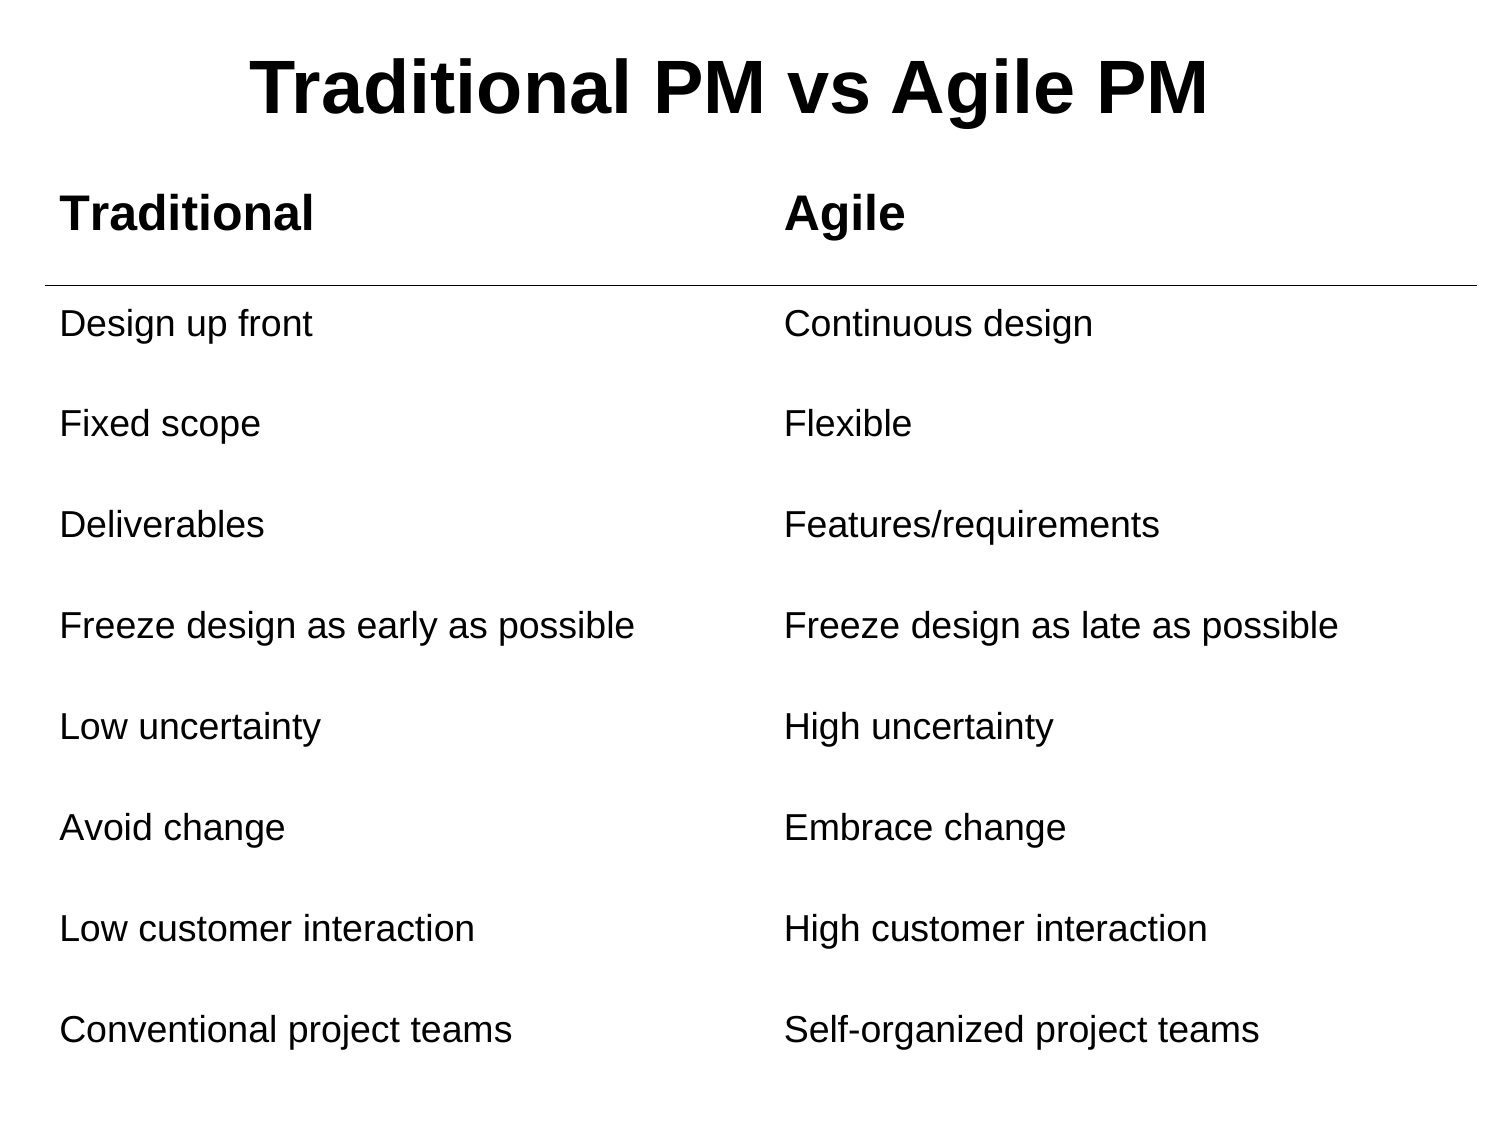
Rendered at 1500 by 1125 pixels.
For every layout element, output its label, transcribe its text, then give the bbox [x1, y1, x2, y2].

table_cell Low customer interaction [45, 890, 769, 991]
table_cell Fixed scope [45, 386, 769, 487]
table_cell Avoid change [45, 789, 769, 890]
table_cell Freeze design as early as possible [45, 588, 769, 688]
table_cell High customer interaction [769, 890, 1477, 991]
table_cell High uncertainty [769, 688, 1477, 789]
table_header Traditional [45, 167, 769, 285]
table_cell Flexible [769, 386, 1477, 487]
table_cell Deliverables [45, 487, 769, 588]
table_cell Low uncertainty [45, 688, 769, 789]
title Traditional PM vs Agile PM [55, 21, 1406, 154]
table_cell Design up front [45, 286, 769, 386]
table_cell Self-organized project teams [769, 991, 1477, 1092]
table_cell Continuous design [769, 286, 1477, 386]
table_cell Freeze design as late as possible [769, 588, 1477, 688]
table_header Agile [769, 167, 1477, 285]
table_cell Features/requirements [769, 487, 1477, 588]
table_cell Embrace change [769, 789, 1477, 890]
table_cell Conventional project teams [45, 991, 769, 1092]
